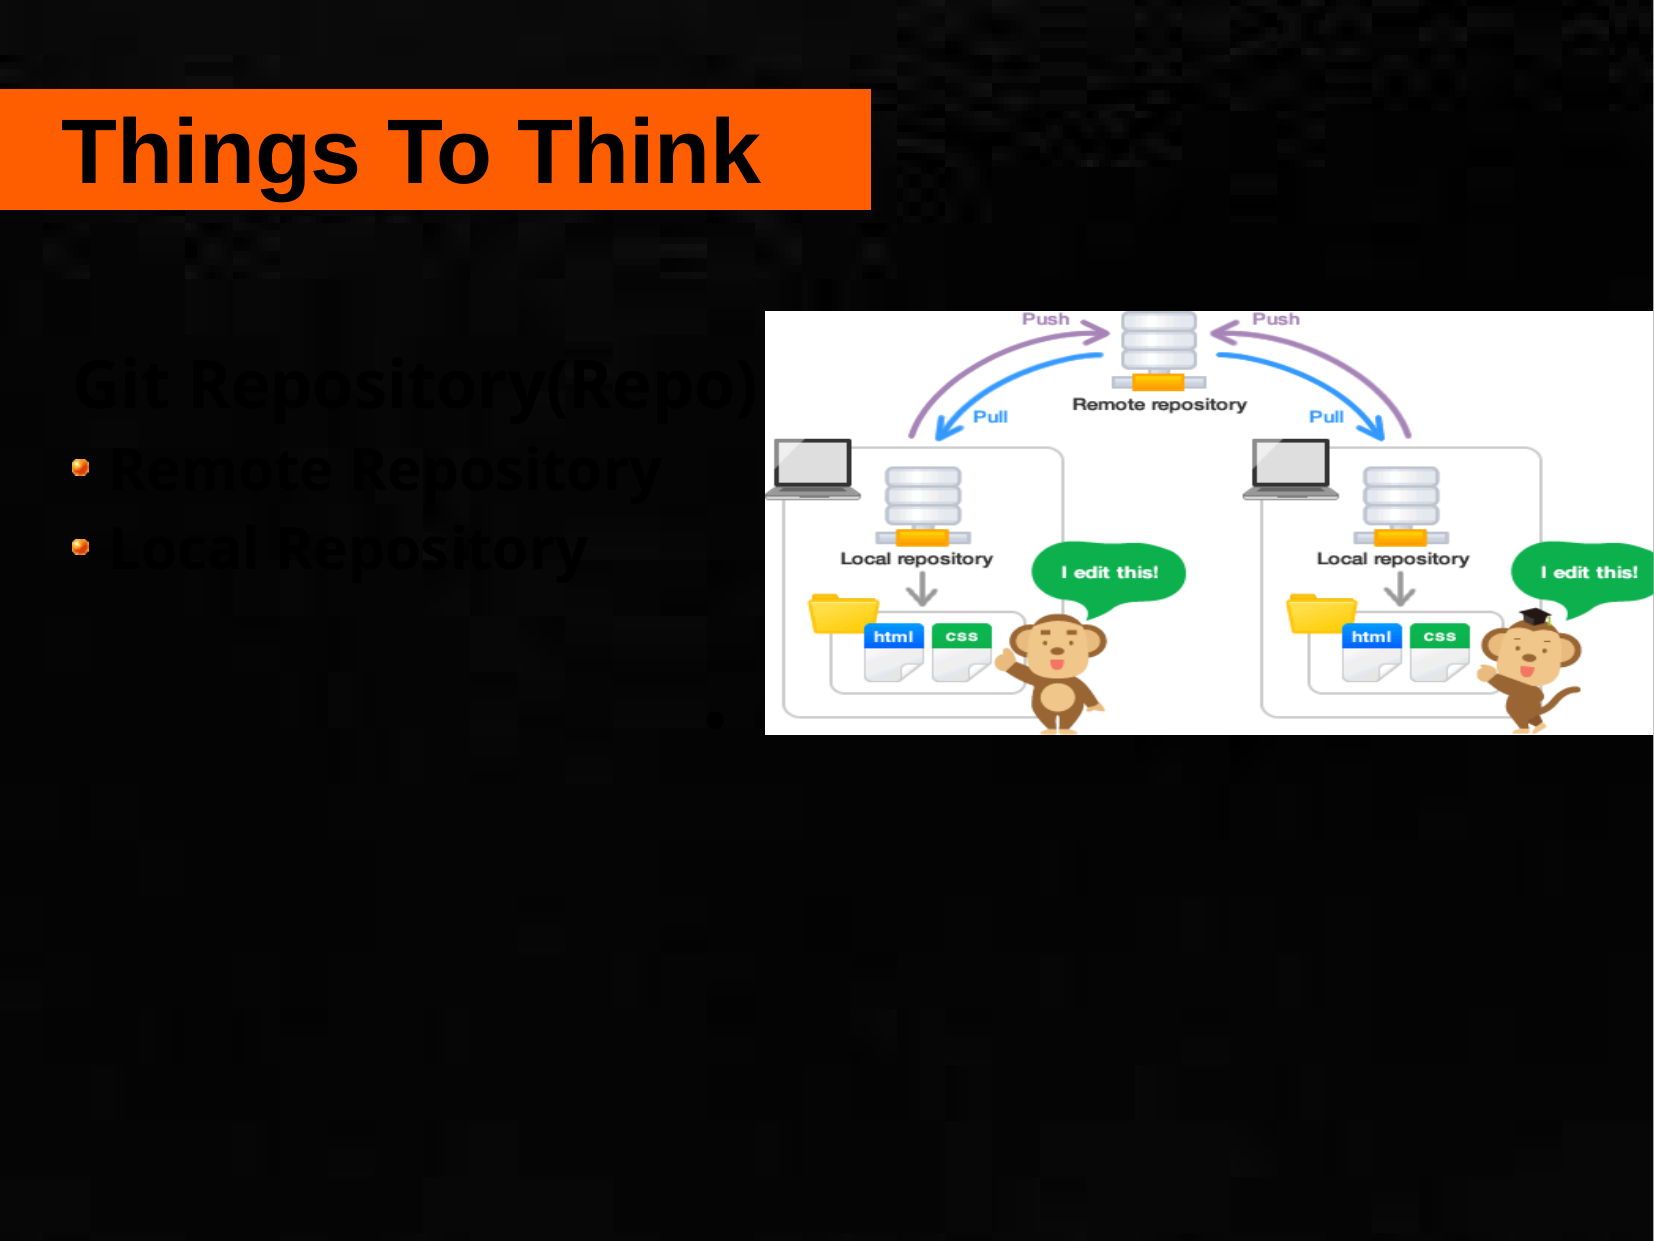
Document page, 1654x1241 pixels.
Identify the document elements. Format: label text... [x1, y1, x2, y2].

text_box Git Repository(Repo) Remote Repository Local Repository [22, 330, 1456, 891]
picture [0, 0, 1654, 1241]
title Things To Think [0, 77, 901, 226]
